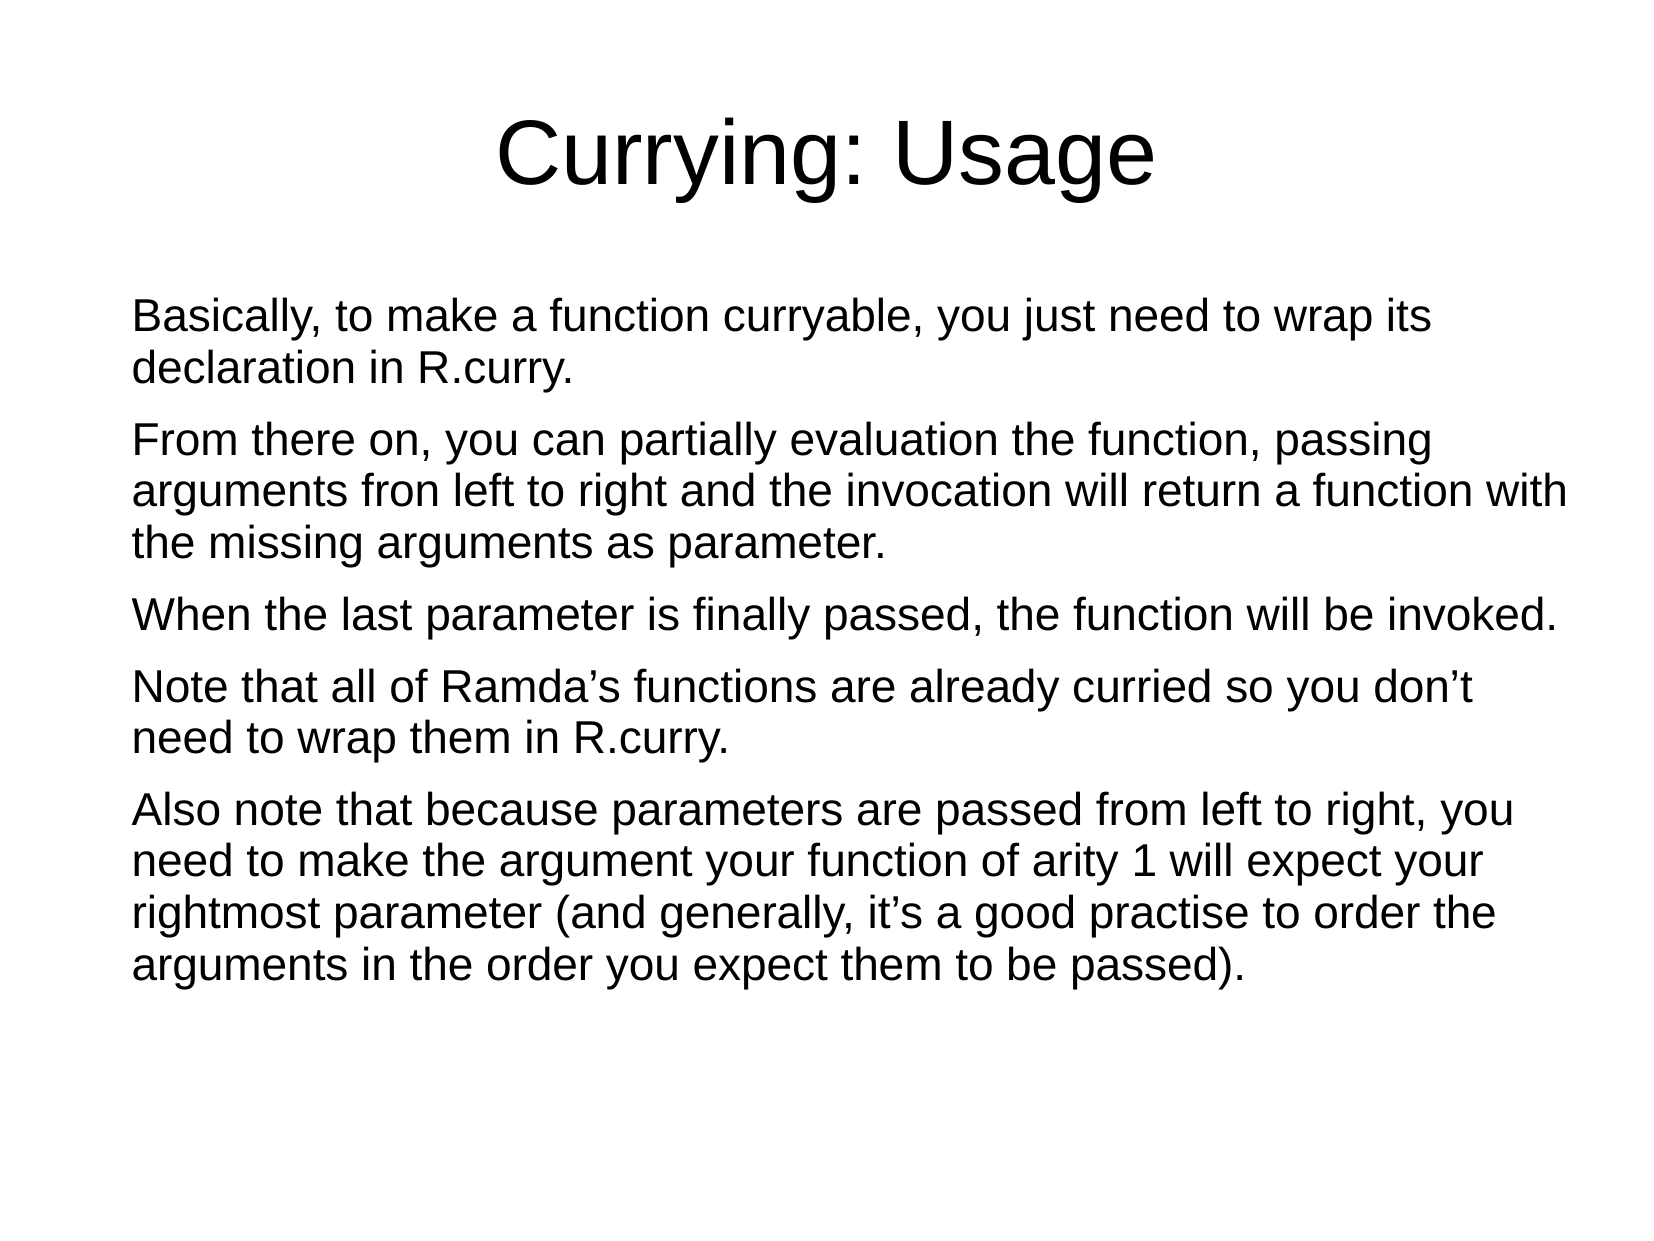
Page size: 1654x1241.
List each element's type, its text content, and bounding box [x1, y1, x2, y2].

title Currying: Usage [82, 49, 1571, 257]
list Basically, to make a function curryable, you just need to wrap its declaration in R.curry. From there on, you can partially evaluation the function, passing arguments fron left to right and the invocation will return a function with the missing arguments as parameter. When the last parameter is finally passed, the function will be invoked. Note that all of Ramda’s functions are already curried so you don’t need to wrap them in R.curry. Also note that because parameters are passed from left to right, you need to make the argument your function of arity 1 will expect your rightmost parameter (and generally, it’s a good practise to order the arguments in the order you expect them to be passed). [82, 290, 1571, 1010]
